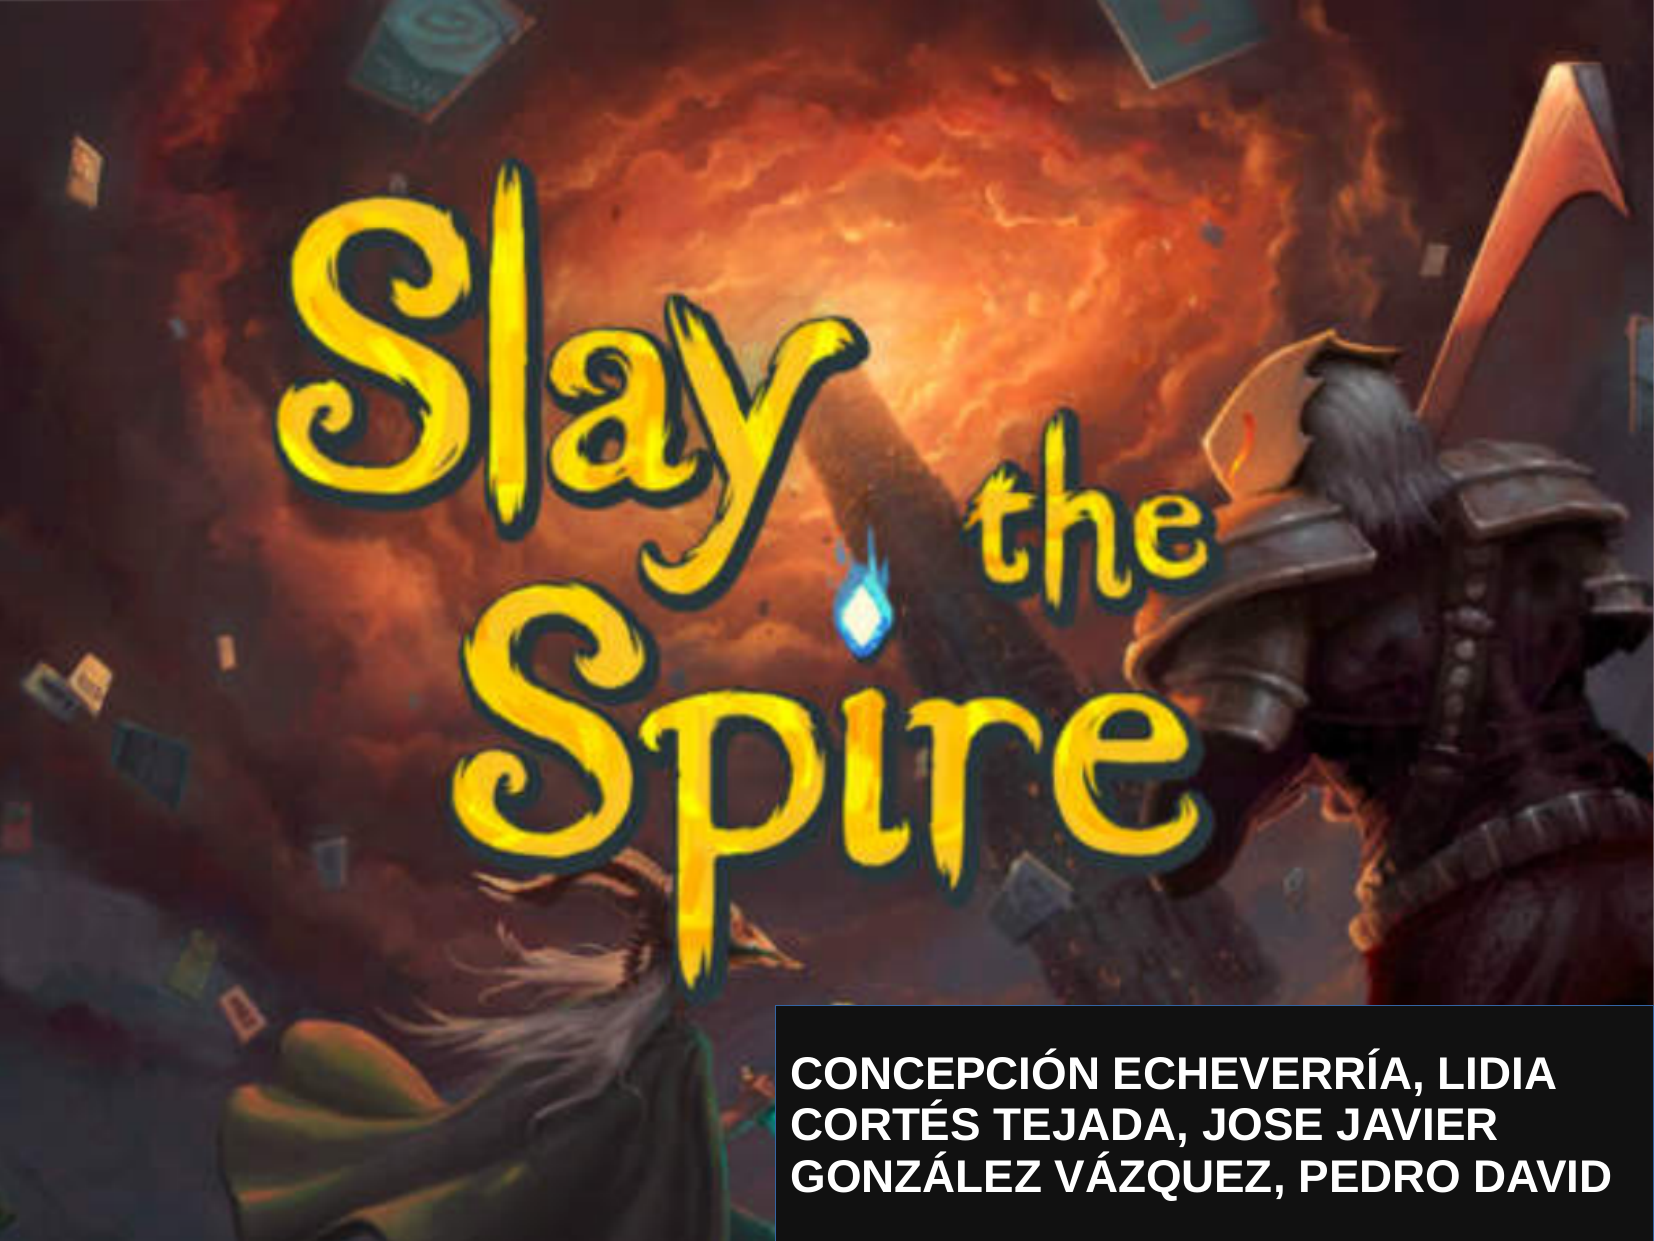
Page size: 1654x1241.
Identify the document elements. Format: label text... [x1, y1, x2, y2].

text_box CONCEPCIÓN ECHEVERRÍA, LIDIA CORTÉS TEJADA, JOSE JAVIER GONZÁLEZ VÁZQUEZ, PEDRO DAVID [775, 1005, 1654, 1241]
picture [0, 0, 1654, 1241]
